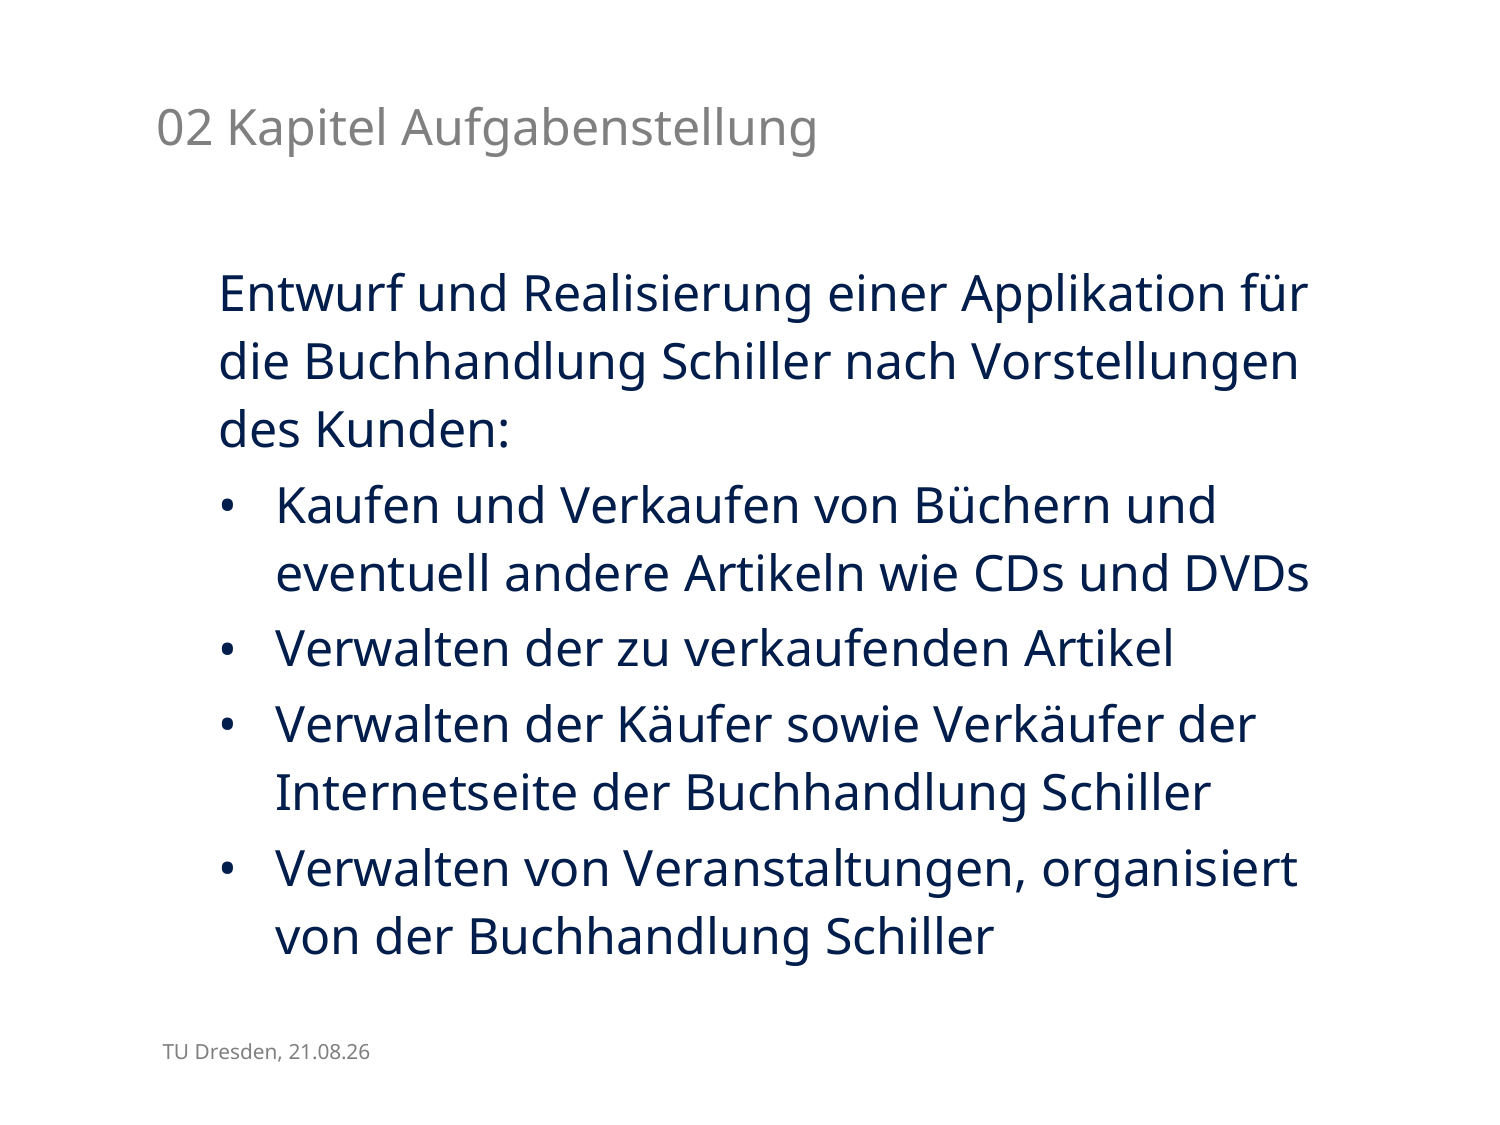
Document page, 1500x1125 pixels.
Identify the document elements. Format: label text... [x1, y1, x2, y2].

title 02 Kapitel Aufgabenstellung [156, 88, 1388, 165]
list Entwurf und Realisierung einer Applikation für die Buchhandlung Schiller nach Vorstellungen des Kunden: Kaufen und Verkaufen von Büchern und eventuell andere Artikeln wie CDs und DVDs Verwalten der zu verkaufenden Artikel Verwalten der Käufer sowie Verkäufer der Internetseite der Buchhandlung Schiller Verwalten von Veranstaltungen, organisiert von der Buchhandlung Schiller [162, 249, 1388, 963]
